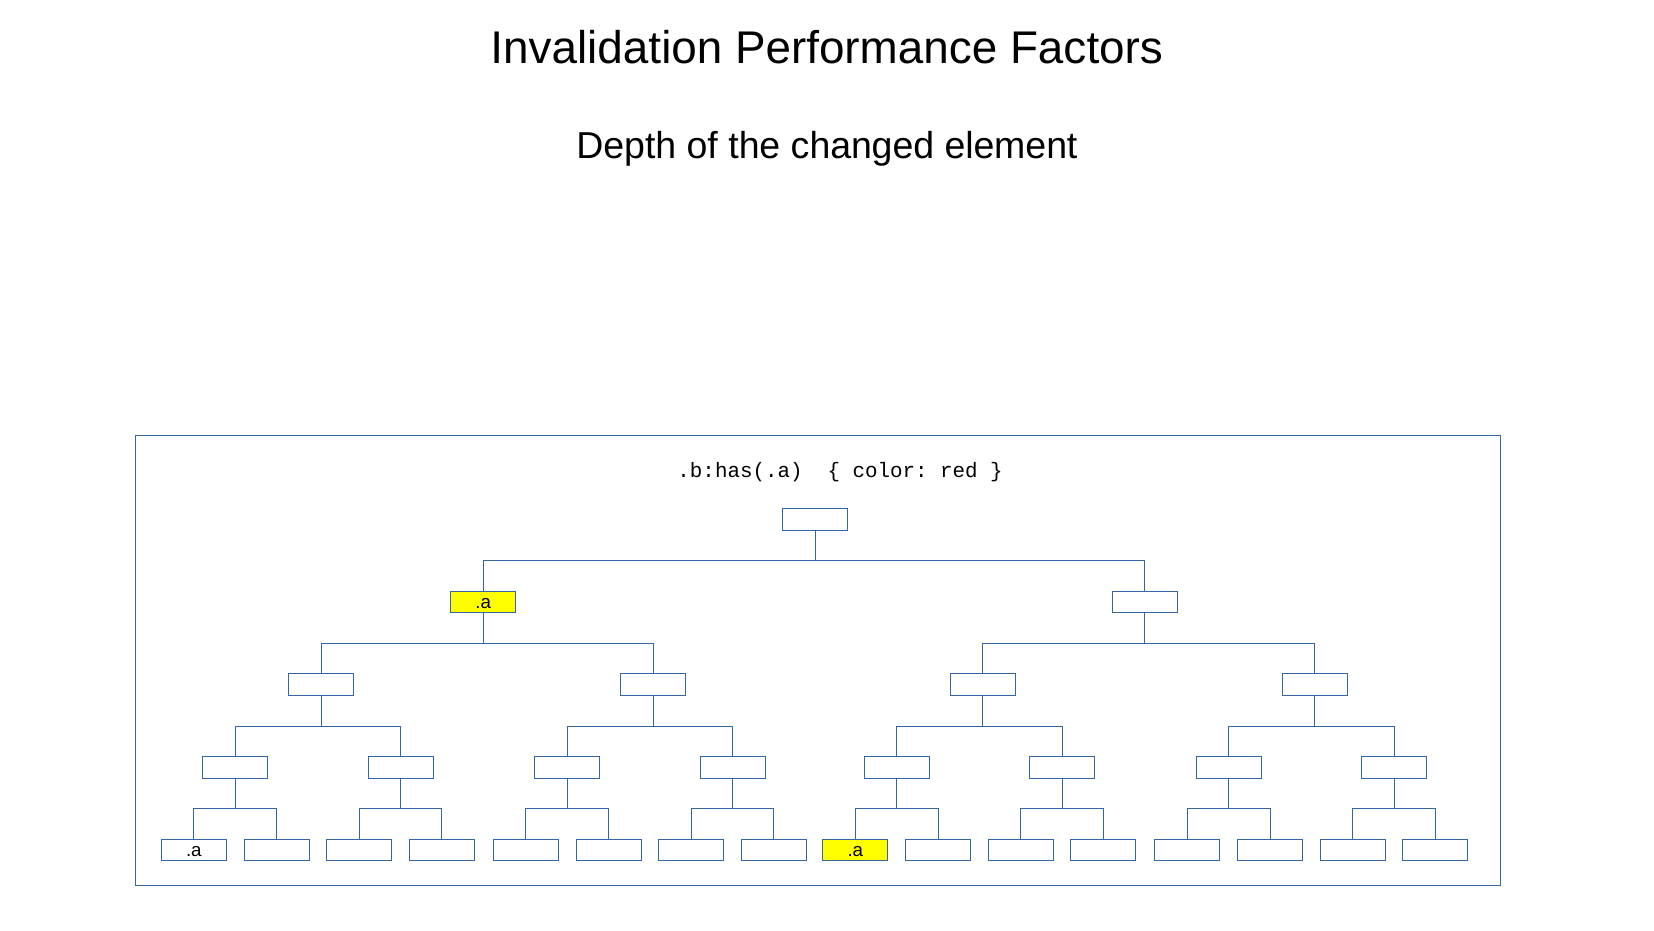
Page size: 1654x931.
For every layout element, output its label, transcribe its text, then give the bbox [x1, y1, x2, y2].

text_box Invalidation Performance Factors Depth of the changed element [0, 15, 1654, 175]
text_box [135, 435, 1501, 886]
